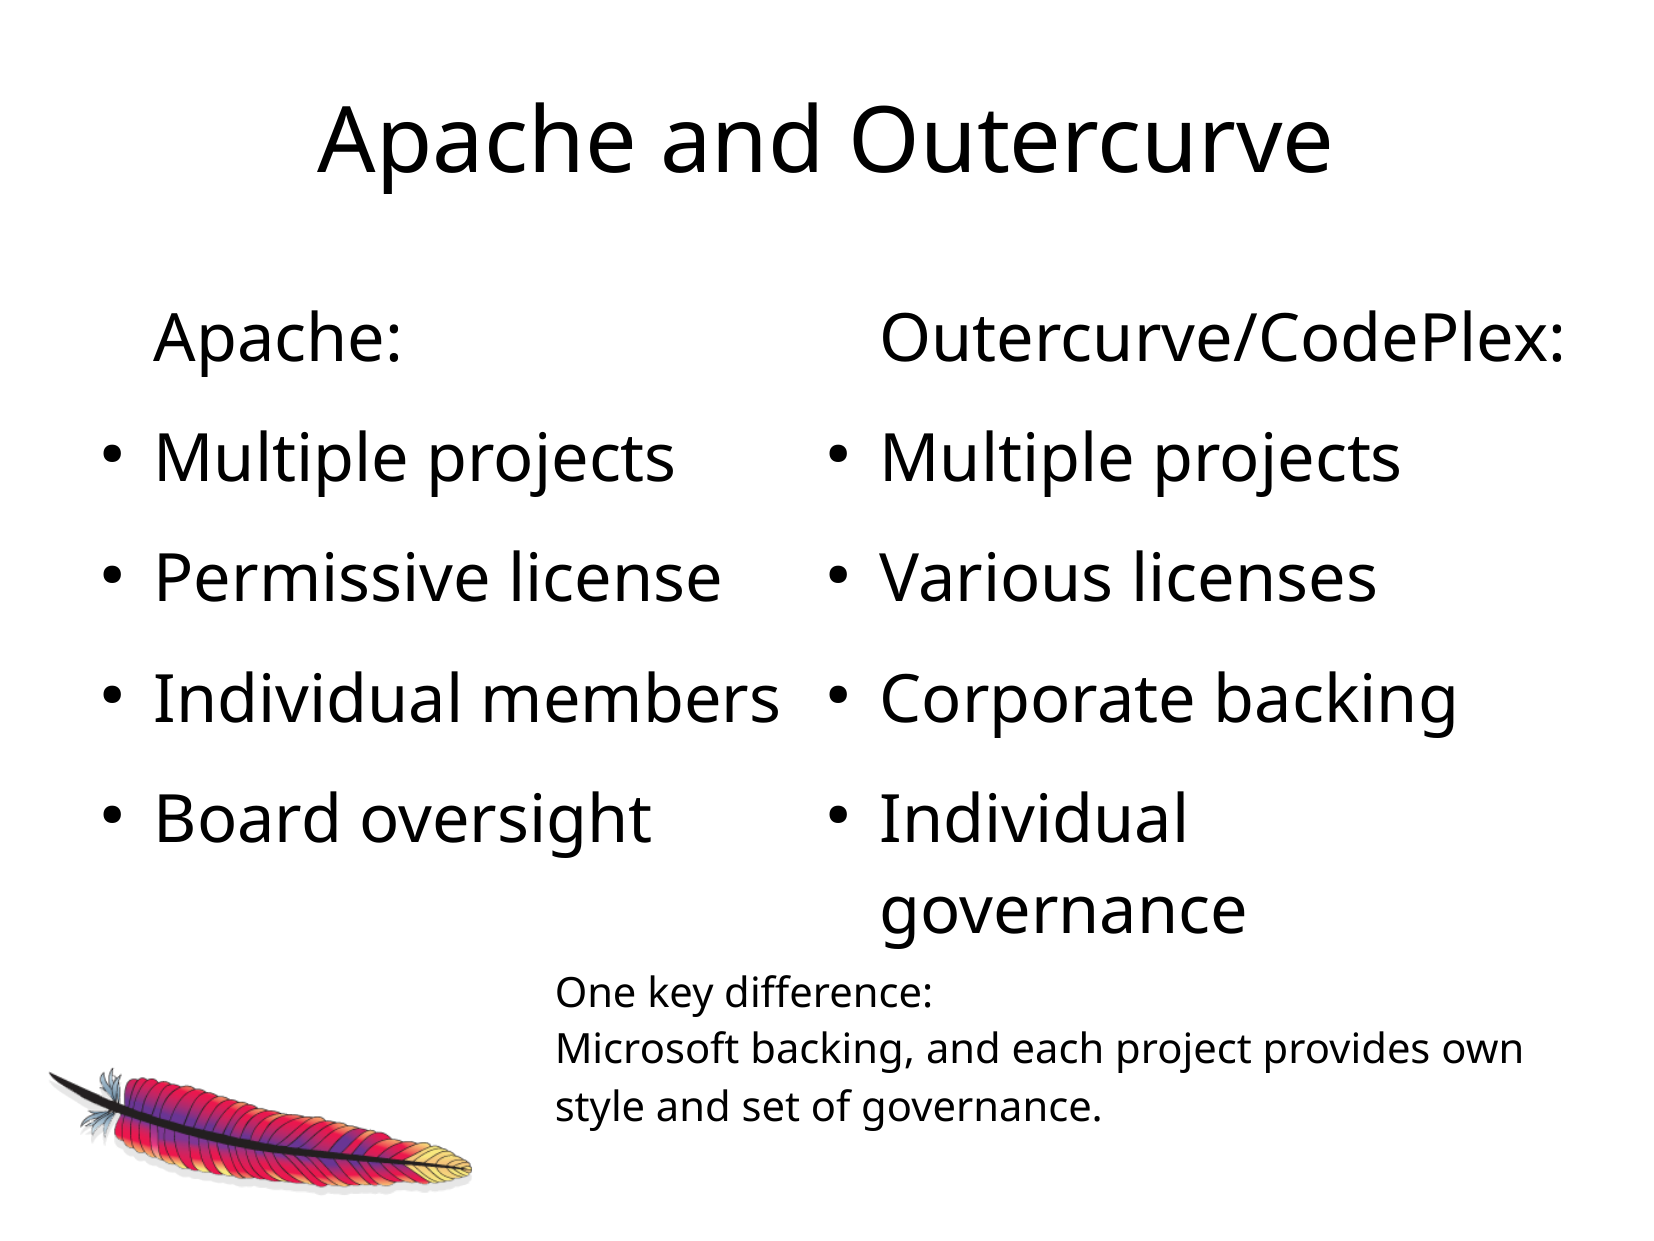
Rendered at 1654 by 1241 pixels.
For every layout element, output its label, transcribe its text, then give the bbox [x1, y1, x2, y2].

list Outercurve/CodePlex: Multiple projects Various licenses Corporate backing Individual governance [808, 290, 1572, 954]
picture [45, 1064, 477, 1200]
title Apache and Outercurve [82, 49, 1571, 226]
list Apache: Multiple projects Permissive license Individual members Board oversight [82, 290, 808, 1109]
text_box One key difference: Microsoft backing, and each project provides own style and set of governance. [540, 954, 1576, 1197]
